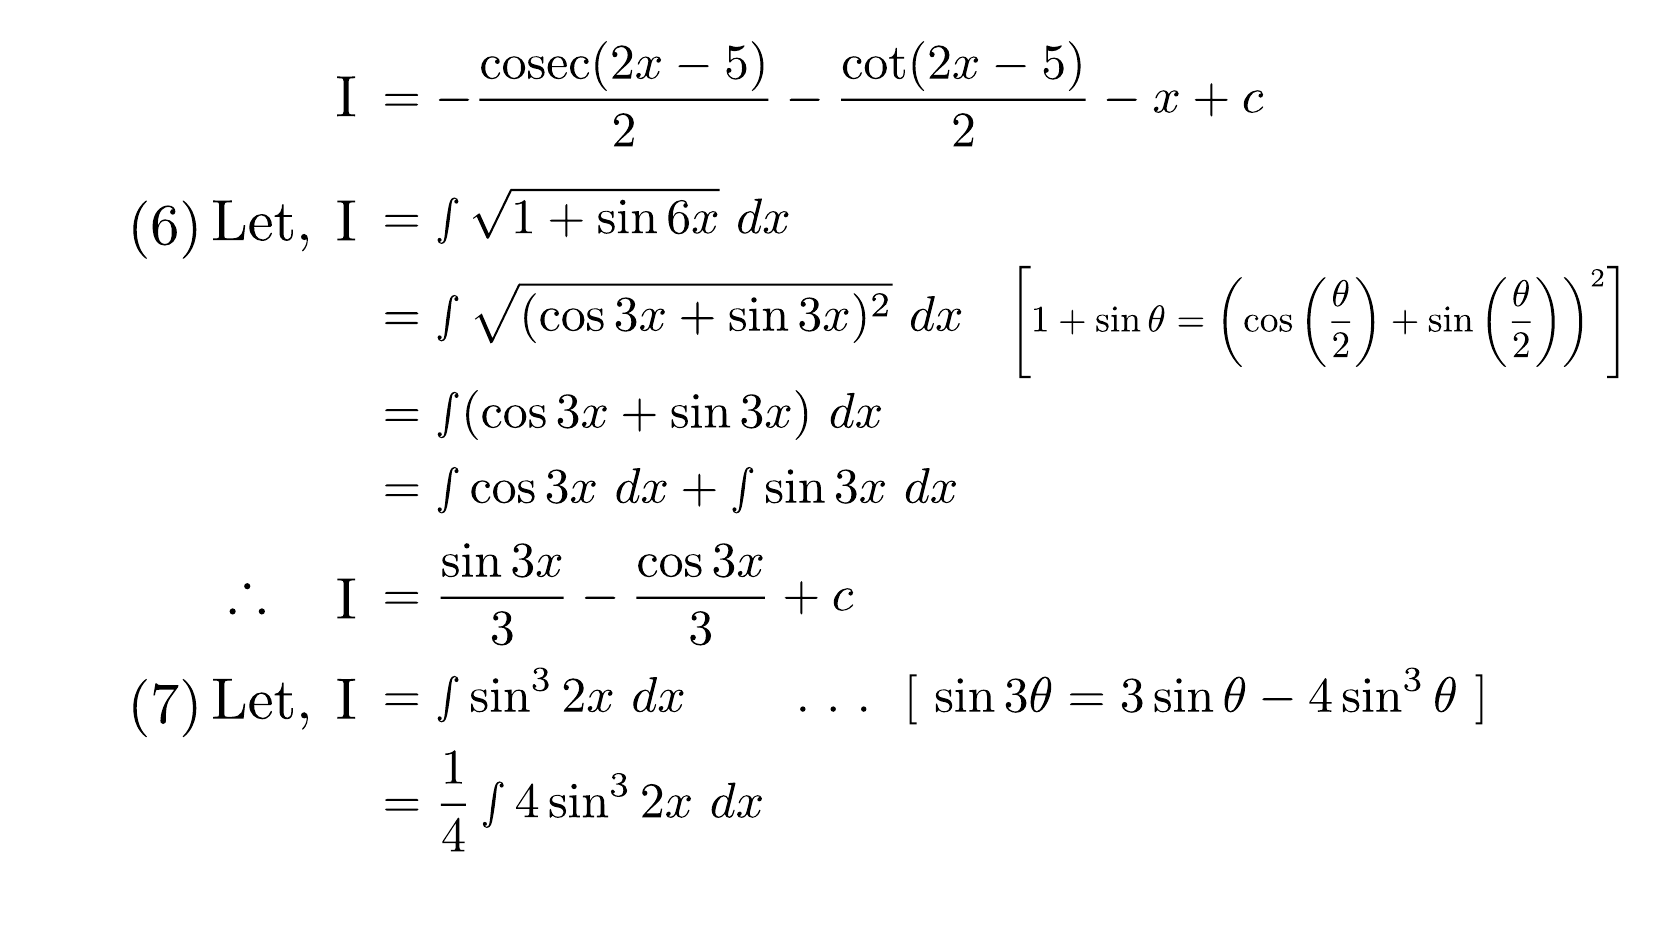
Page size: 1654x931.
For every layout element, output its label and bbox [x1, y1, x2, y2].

text_box [798, 667, 1483, 725]
text_box [213, 678, 308, 730]
text_box [1010, 265, 1619, 379]
text_box [384, 466, 957, 514]
text_box [384, 283, 962, 344]
text_box [130, 678, 197, 738]
text_box [130, 200, 197, 259]
text_box [337, 76, 356, 117]
text_box [384, 390, 882, 440]
text_box [384, 188, 789, 244]
text_box [337, 200, 356, 241]
text_box [384, 667, 684, 723]
title [47, 37, 1607, 886]
text_box [384, 41, 1264, 147]
text_box [337, 678, 356, 719]
text_box [384, 750, 762, 852]
text_box [229, 583, 265, 615]
text_box [337, 578, 356, 619]
text_box [384, 543, 854, 646]
text_box [213, 200, 308, 252]
